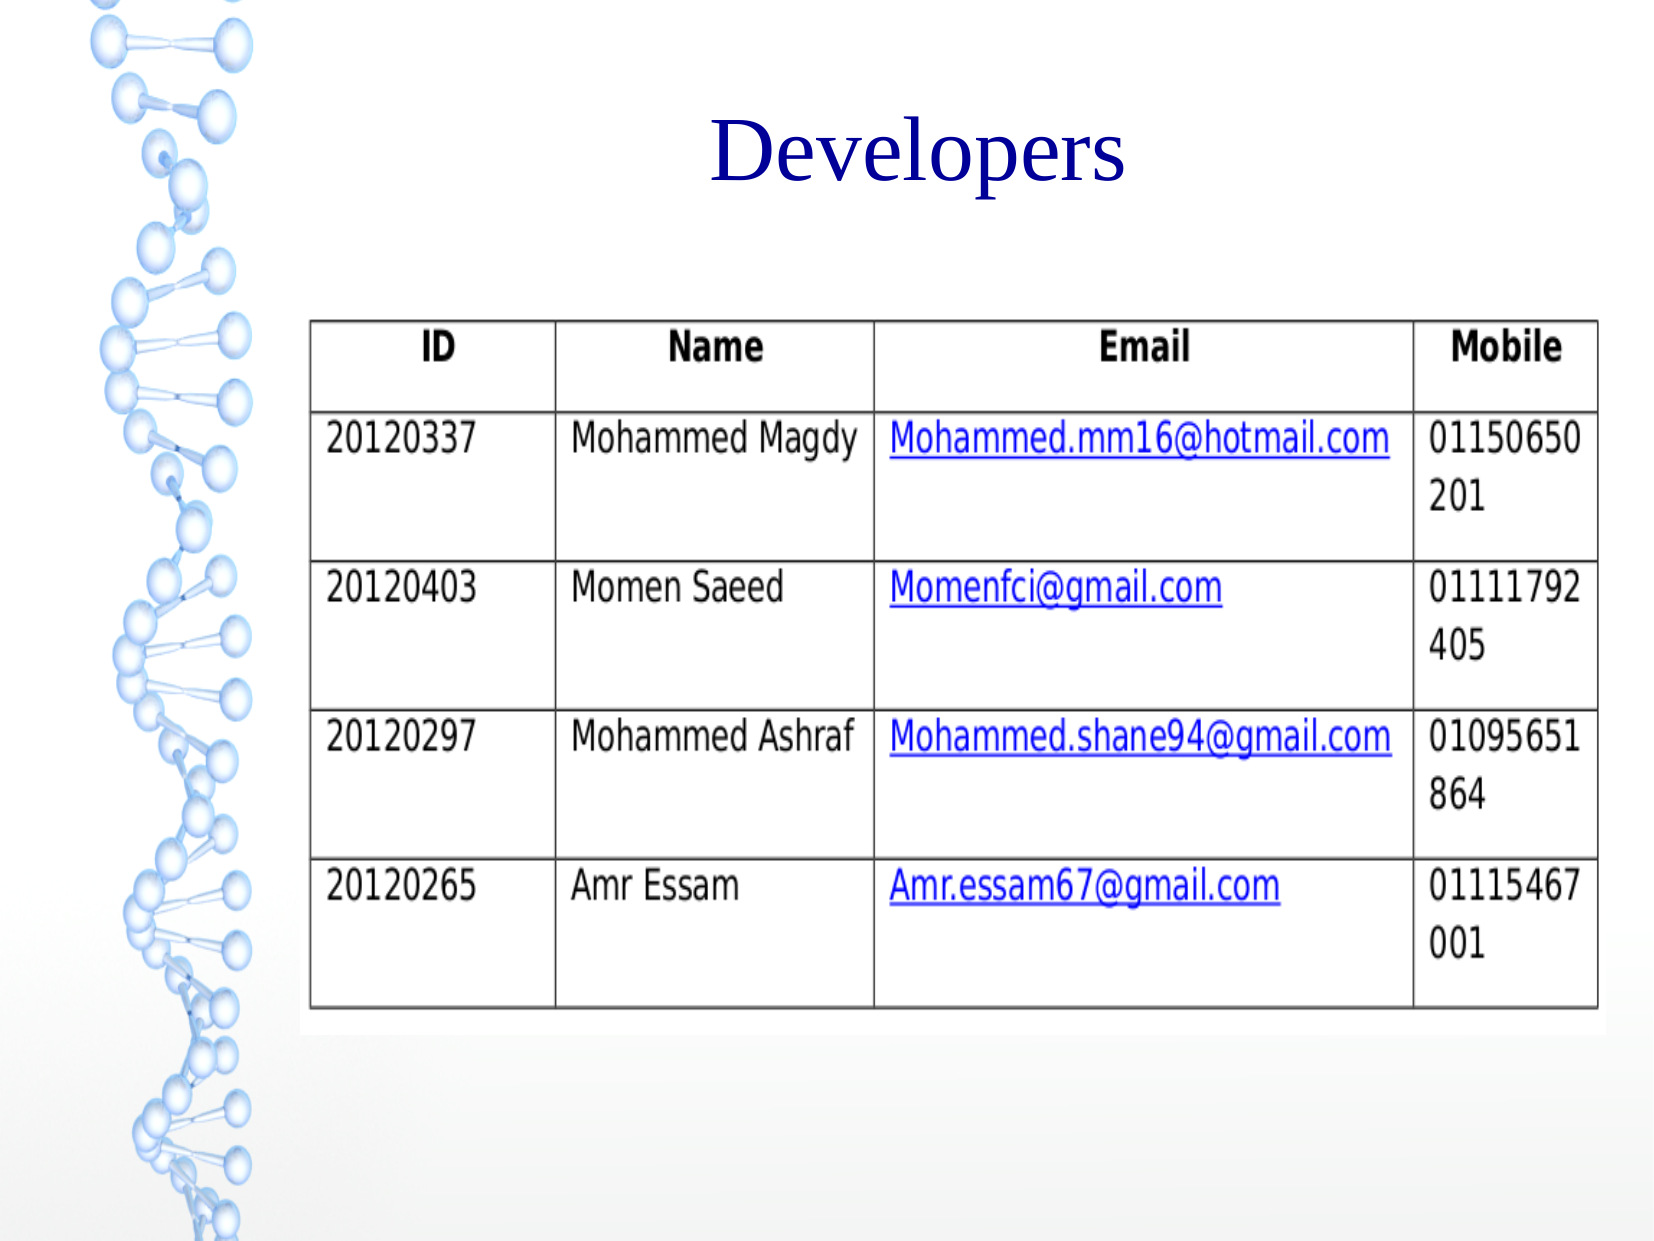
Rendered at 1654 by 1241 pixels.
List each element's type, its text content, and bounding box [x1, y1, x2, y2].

title Developers [265, 47, 1595, 252]
picture [0, 0, 1654, 1241]
